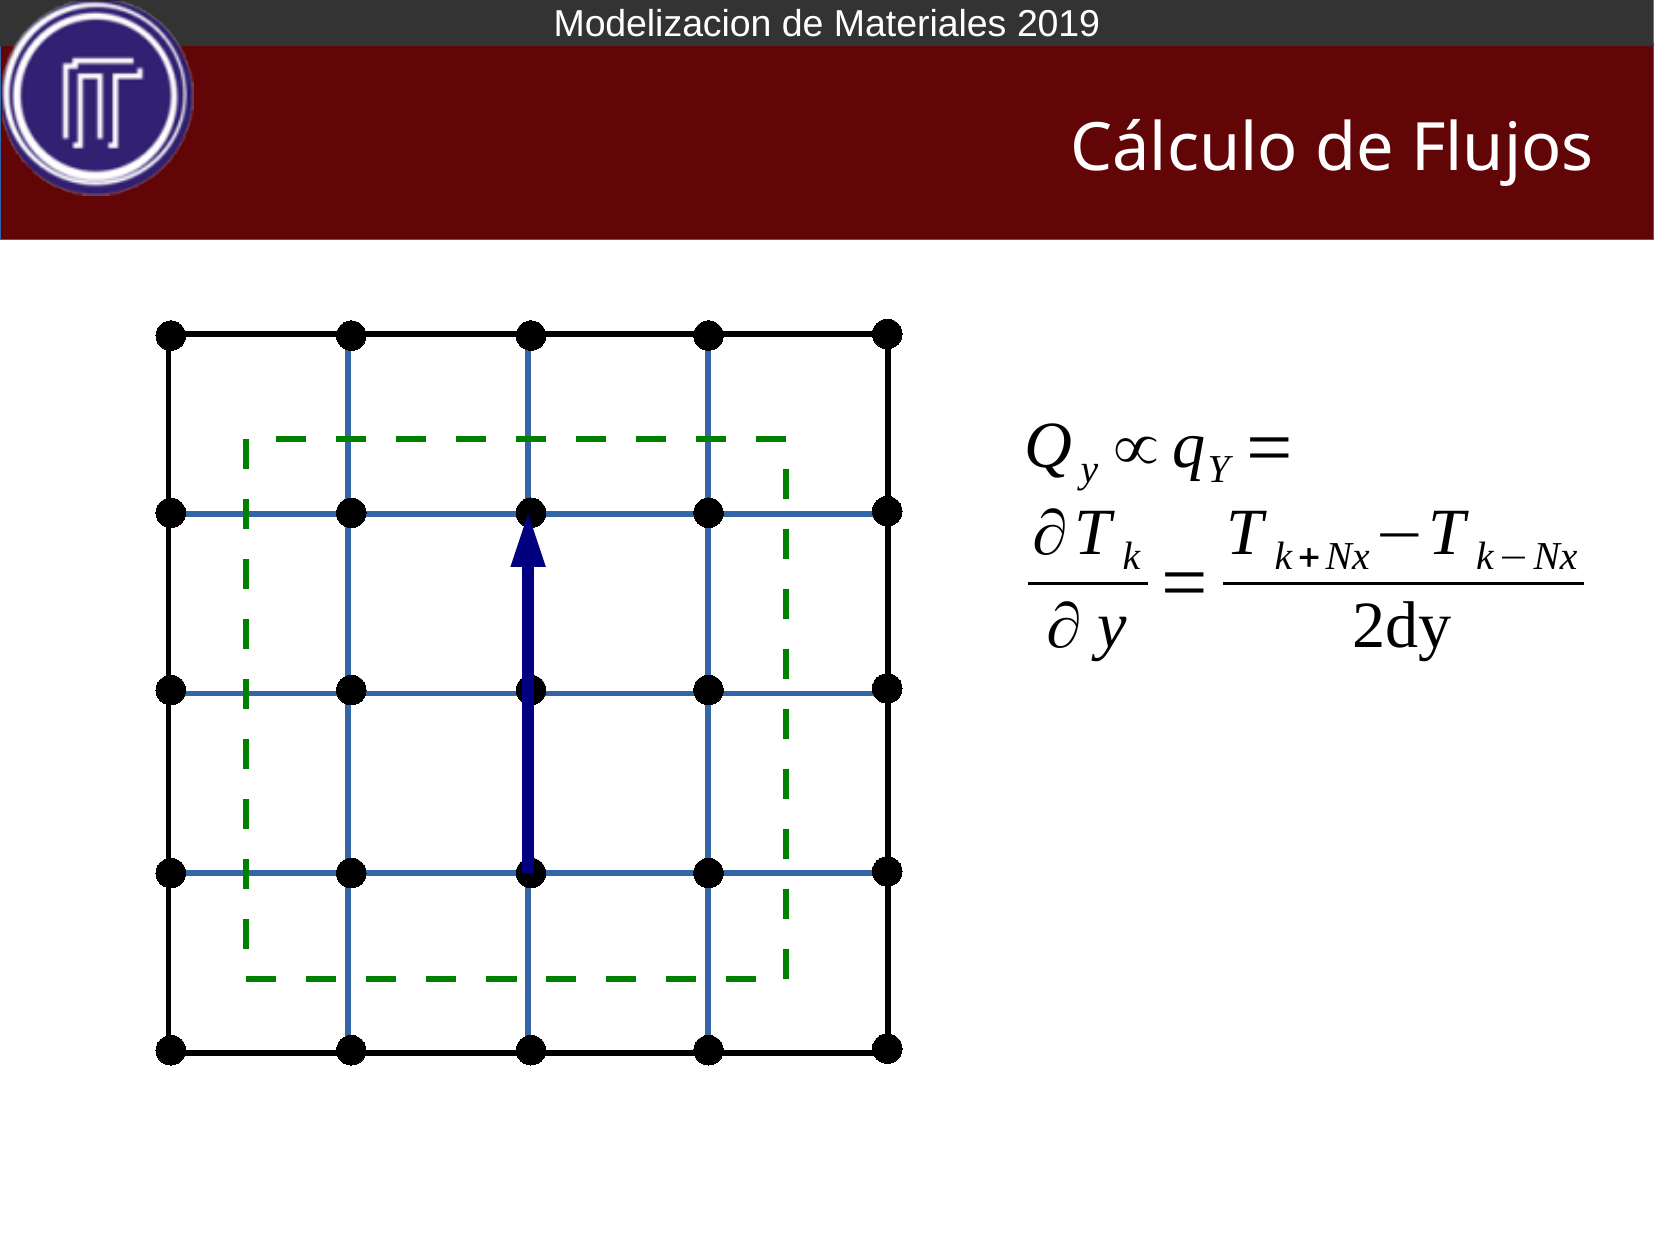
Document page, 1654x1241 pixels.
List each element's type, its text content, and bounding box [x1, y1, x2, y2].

text_box [872, 856, 903, 887]
text_box [336, 675, 367, 705]
text_box [516, 858, 546, 888]
text_box [336, 1035, 367, 1066]
text_box [693, 858, 724, 888]
text_box [336, 858, 367, 888]
text_box [155, 498, 186, 528]
text_box [516, 497, 546, 528]
text_box [336, 320, 367, 351]
text_box [872, 1033, 903, 1064]
title Cálculo de Flujos [41, 70, 1654, 218]
text_box [516, 1035, 546, 1066]
text_box [516, 678, 522, 702]
text_box [693, 497, 724, 528]
chart [1018, 408, 1593, 662]
picture [0, 0, 194, 196]
text_box [872, 496, 903, 526]
text_box [872, 673, 903, 704]
text_box [155, 675, 186, 705]
text_box [693, 1035, 724, 1066]
text_box [693, 675, 724, 705]
text_box [155, 858, 186, 888]
text_box [872, 319, 903, 349]
text_box [155, 1035, 186, 1066]
text_box [693, 320, 724, 351]
text_box [336, 498, 367, 528]
text_box [534, 675, 546, 705]
text_box [155, 320, 186, 351]
text_box [516, 320, 546, 351]
